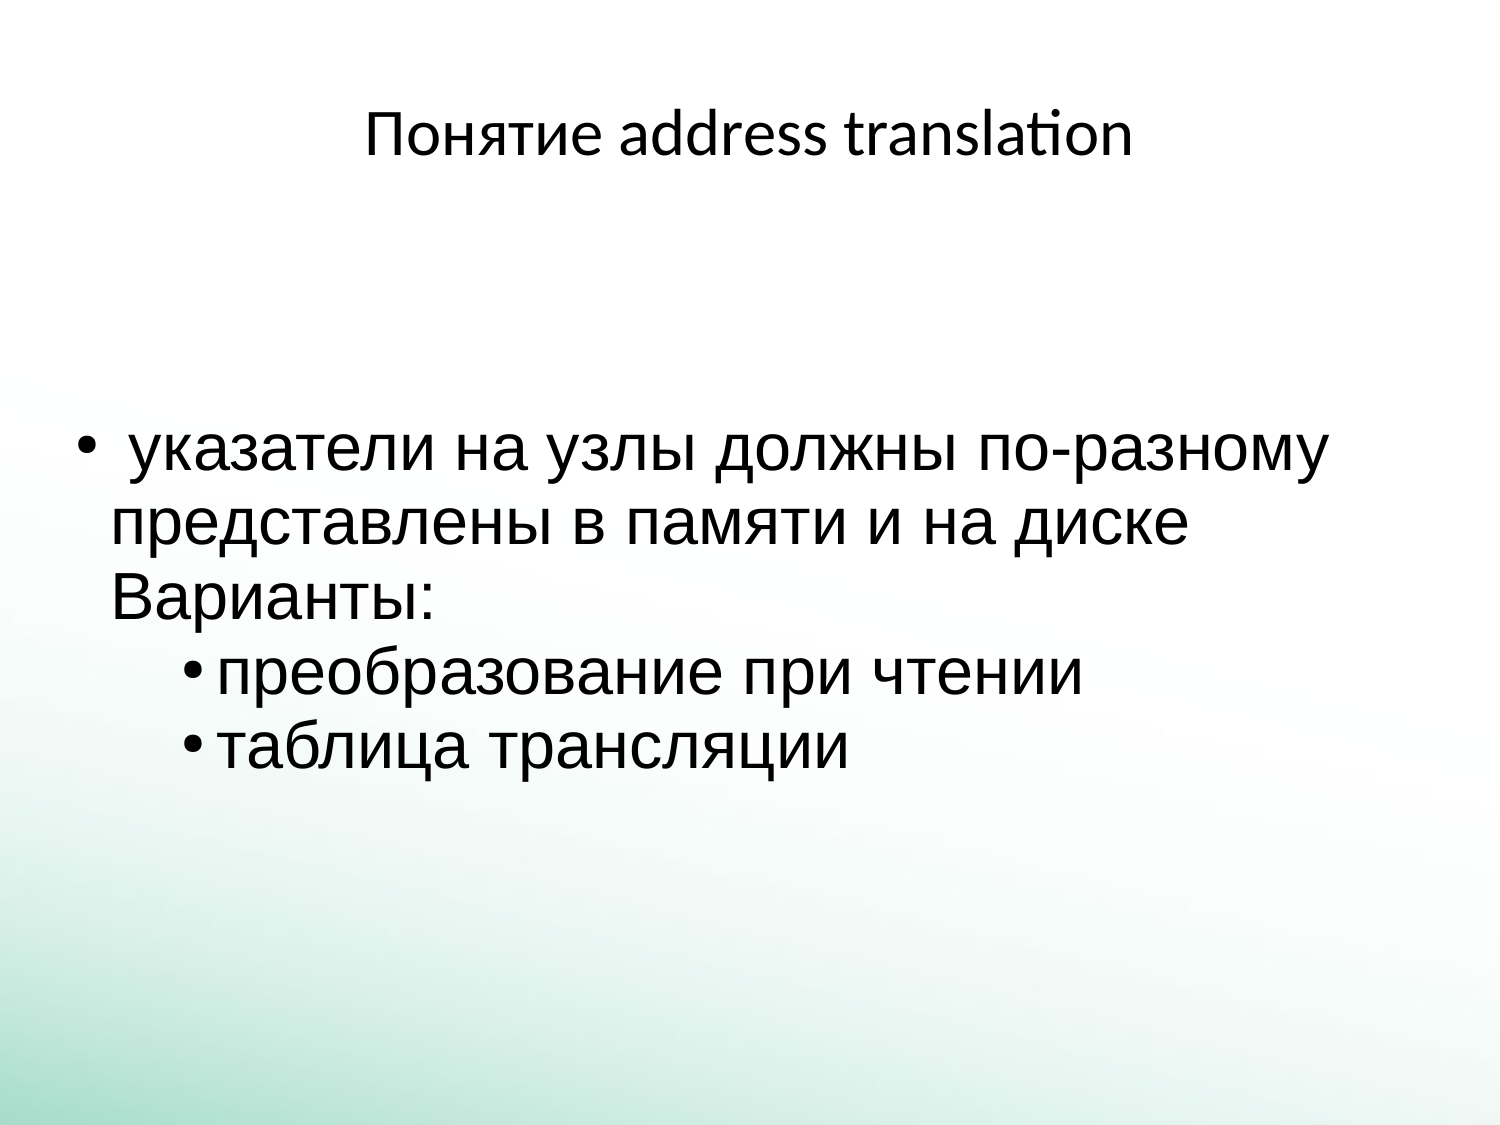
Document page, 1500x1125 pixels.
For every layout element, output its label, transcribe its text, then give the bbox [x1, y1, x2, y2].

title Понятие address translation [75, 45, 1425, 233]
subtitle указатели на узлы должны по-разному представлены в памяти и на диске Варианты: преобразование при чтении таблица трансляции [75, 262, 1425, 1005]
picture [0, 0, 1500, 1125]
